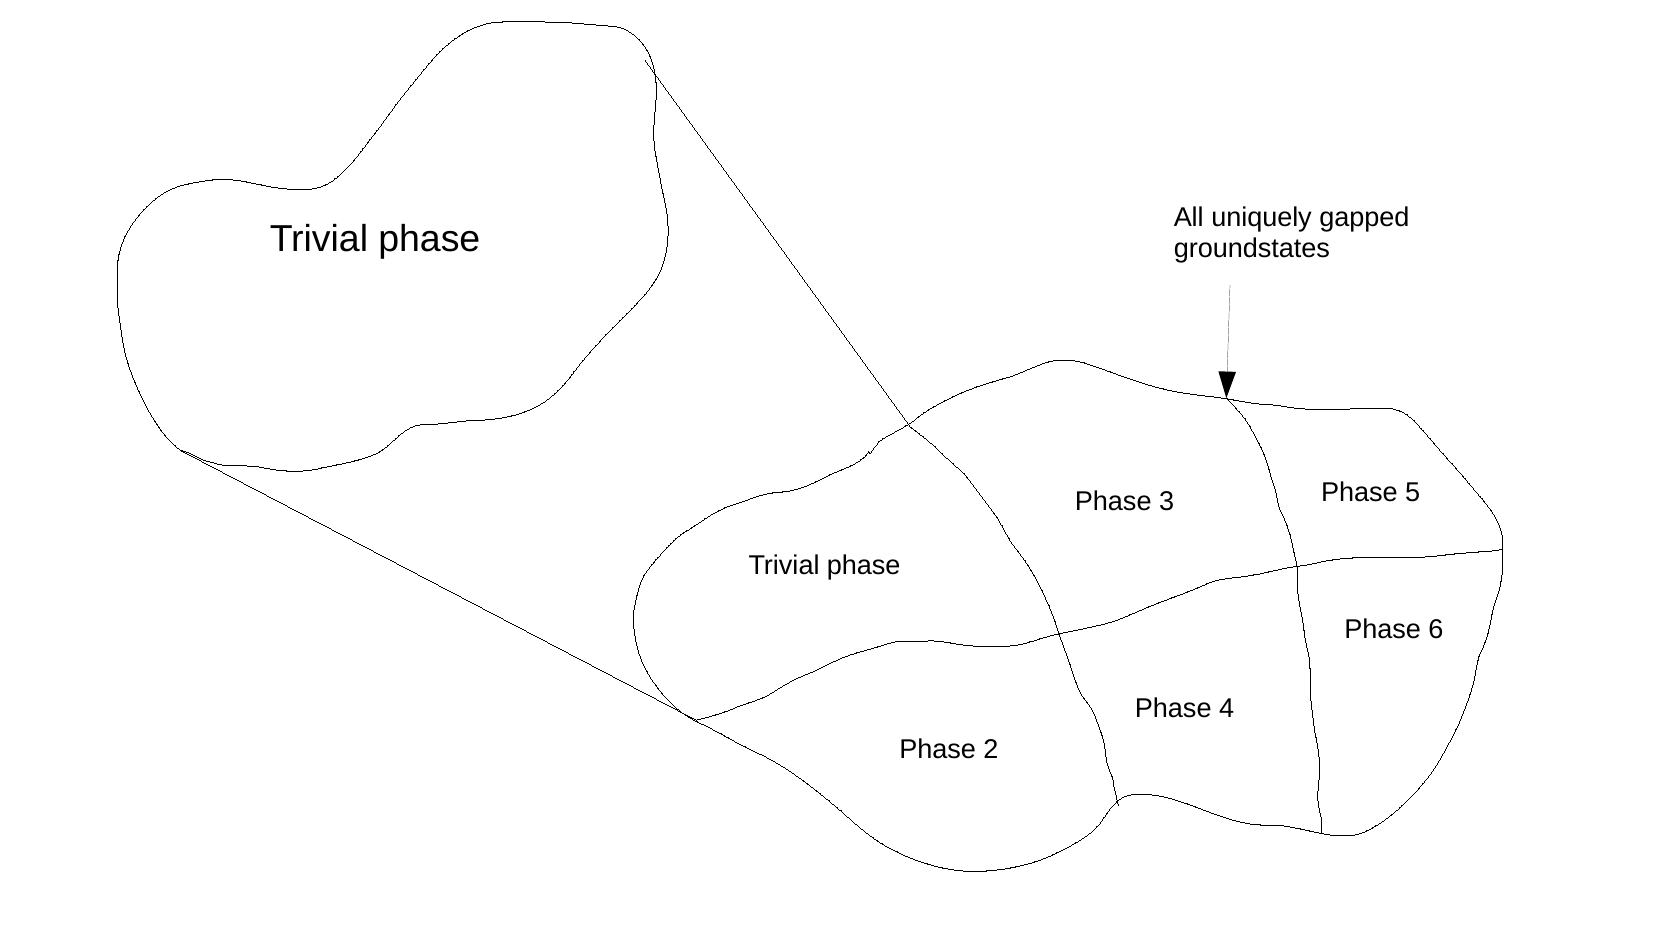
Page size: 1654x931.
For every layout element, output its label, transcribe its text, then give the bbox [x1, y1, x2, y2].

text_box All uniquely gapped groundstates [1158, 195, 1441, 271]
text_box Trivial phase [255, 210, 586, 267]
text_box Phase 6 [1329, 606, 1460, 652]
text_box Phase 3 [1060, 478, 1191, 524]
text_box Phase 5 [1306, 469, 1437, 515]
text_box Phase 2 [884, 726, 1015, 772]
text_box Phase 4 [1120, 685, 1251, 731]
text_box Trivial phase [733, 542, 933, 603]
